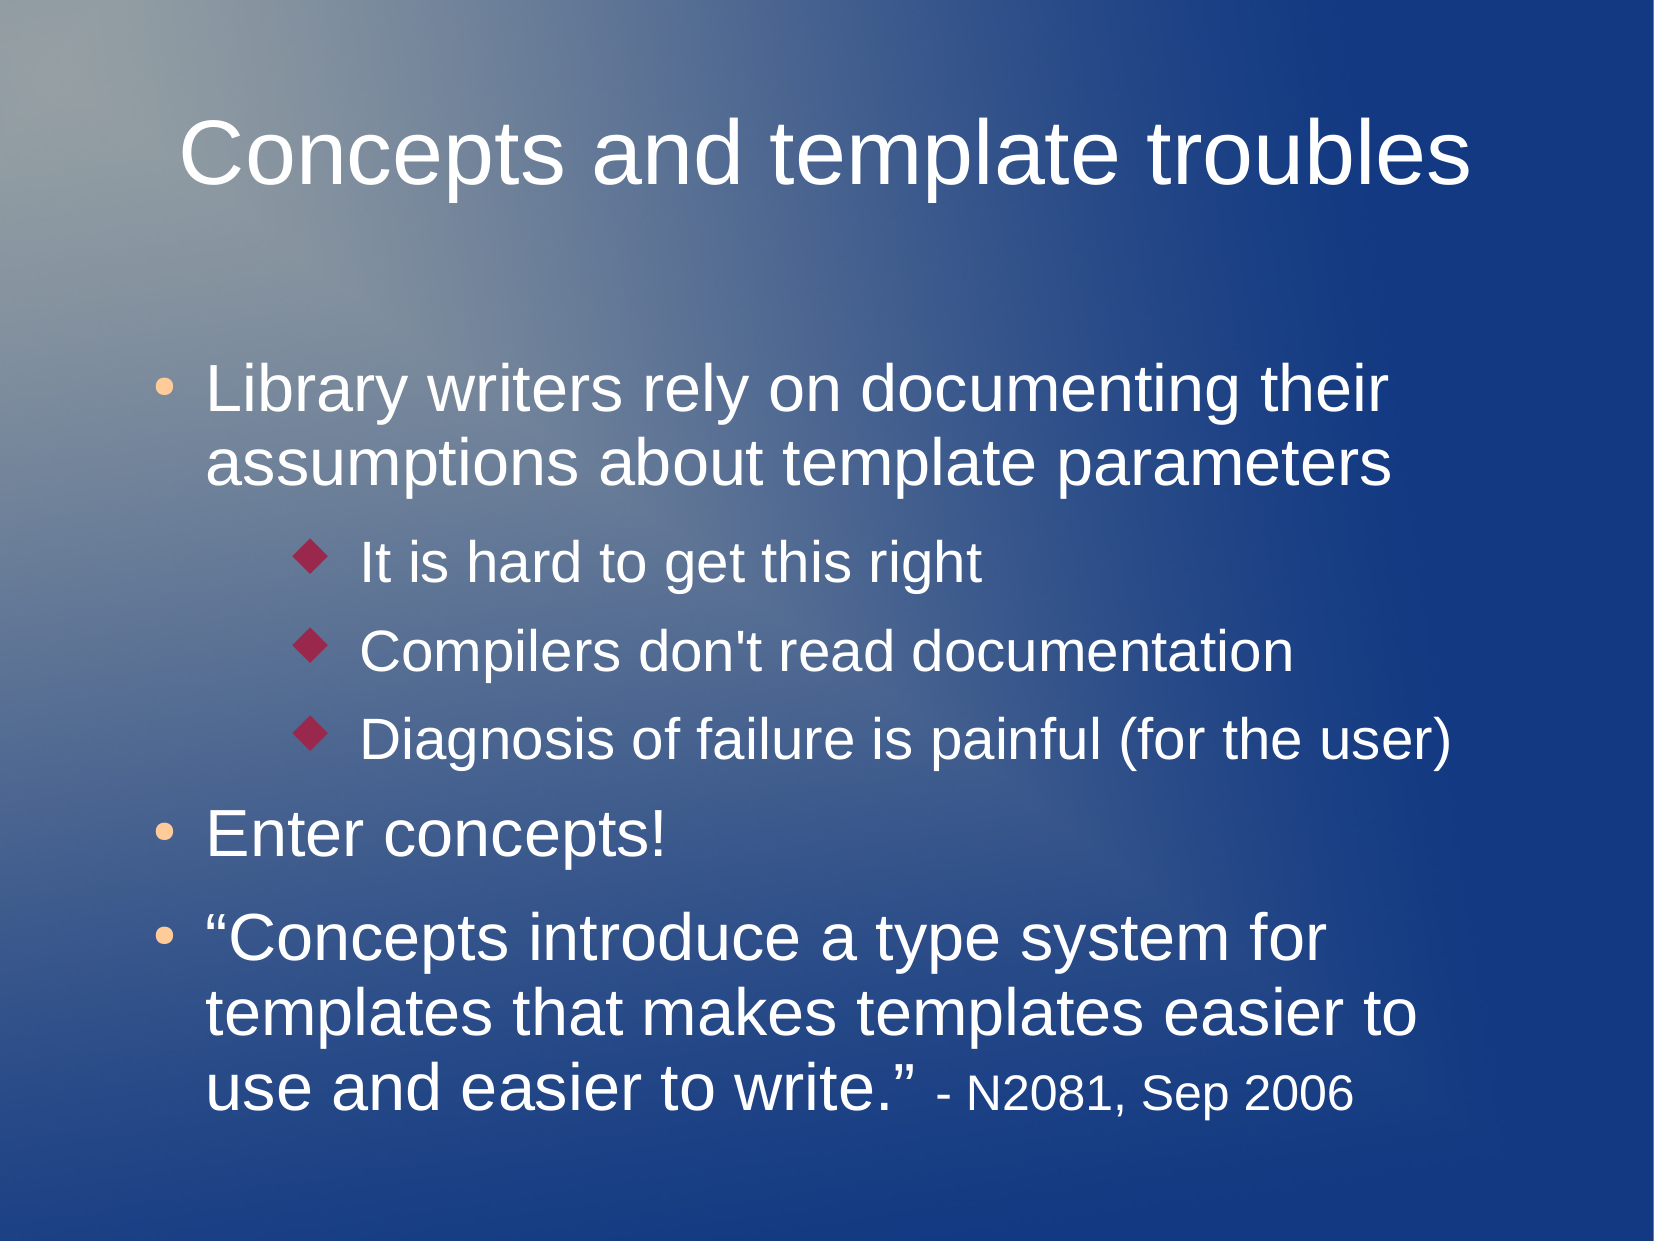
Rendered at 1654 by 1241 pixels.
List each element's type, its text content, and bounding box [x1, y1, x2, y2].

title Concepts and template troubles [82, 49, 1571, 257]
picture [0, 0, 1654, 1241]
list Library writers rely on documenting their assumptions about template parameters It is hard to get this right Compilers don't read documentation Diagnosis of failure is painful (for the user) Enter concepts! “Concepts introduce a type system for templates that makes templates easier to use and easier to write.” - N2081, Sep 2006 [134, 350, 1516, 1133]
